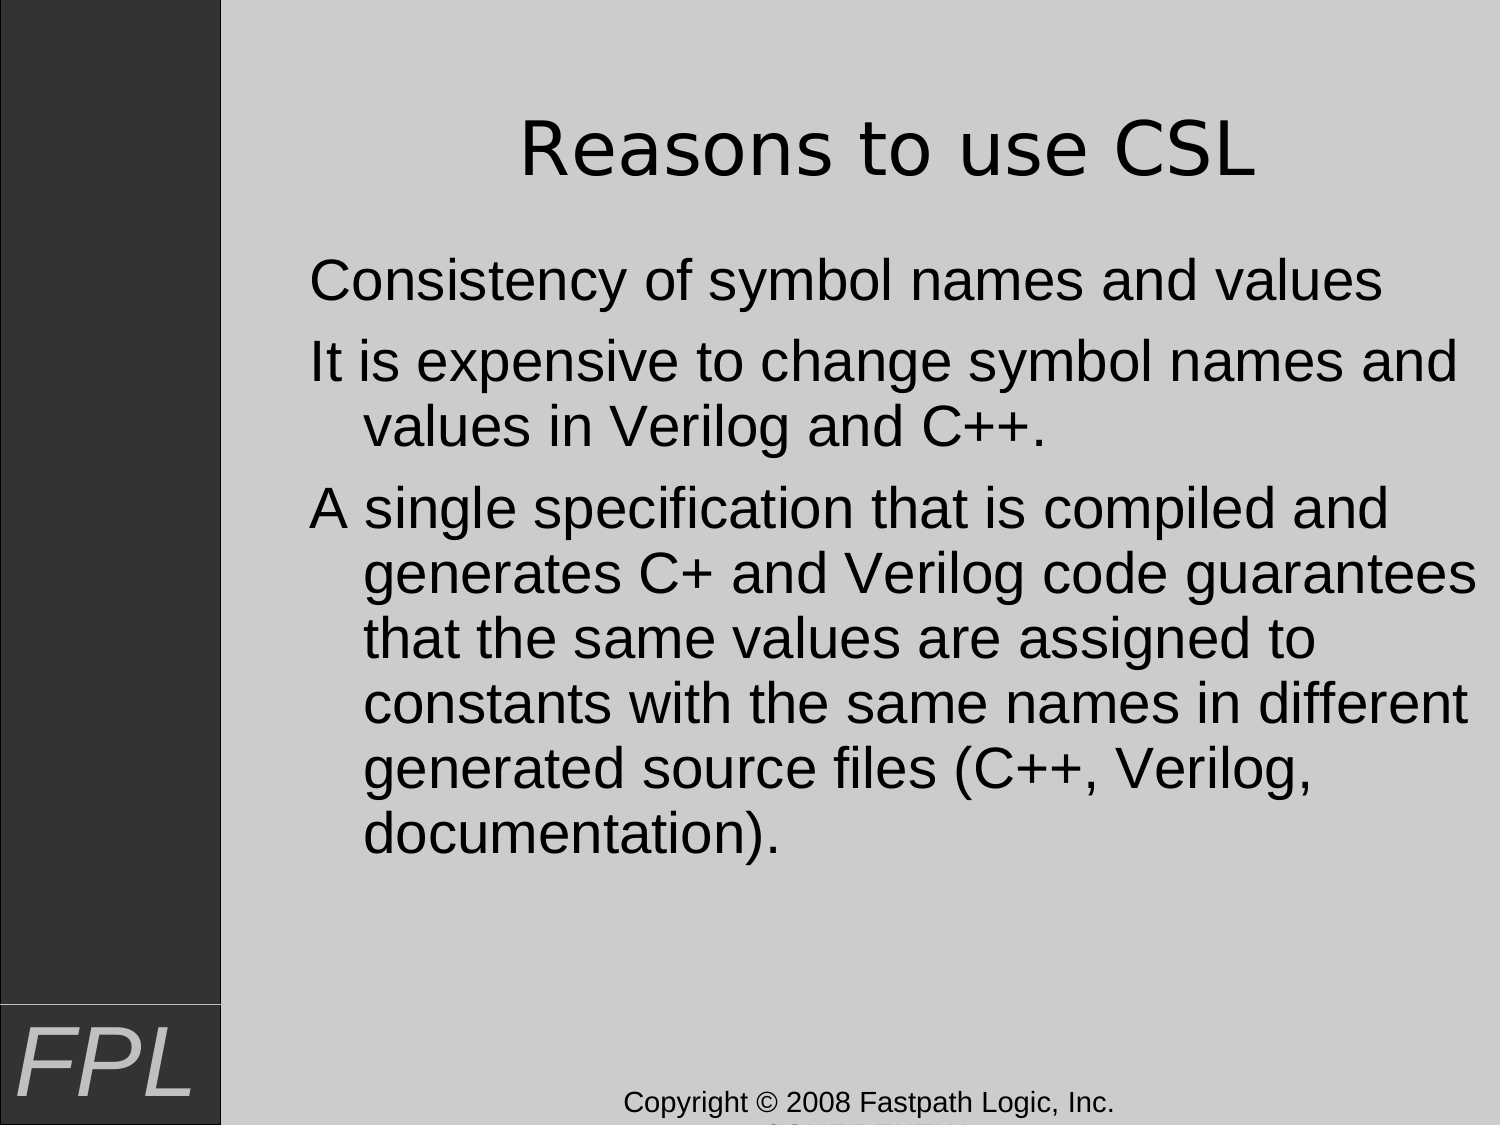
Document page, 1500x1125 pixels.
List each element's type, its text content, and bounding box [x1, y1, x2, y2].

title Reasons to use CSL [387, 52, 1388, 247]
list Consistency of symbol names and values It is expensive to change symbol names and values in Verilog and C++. A single specification that is compiled and generates C+ and Verilog code guarantees that the same values are assigned to constants with the same names in different generated source files (C++, Verilog, documentation). [292, 247, 1483, 1125]
